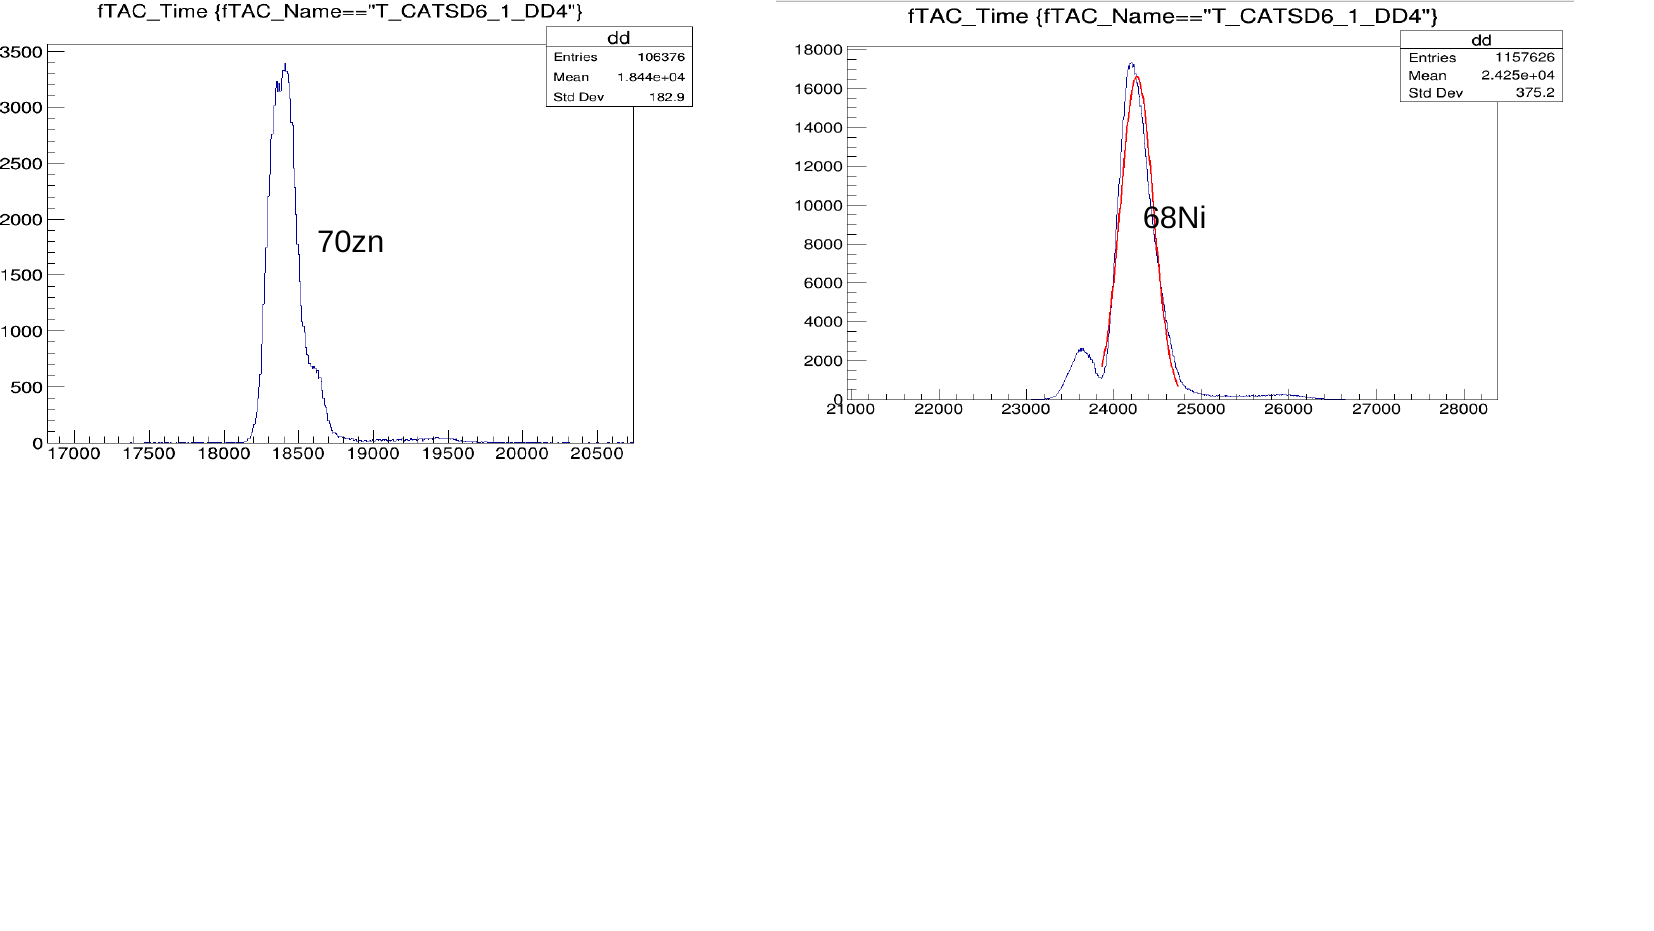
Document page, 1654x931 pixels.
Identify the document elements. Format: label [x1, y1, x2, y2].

picture [776, 0, 1574, 436]
picture [0, 0, 702, 484]
